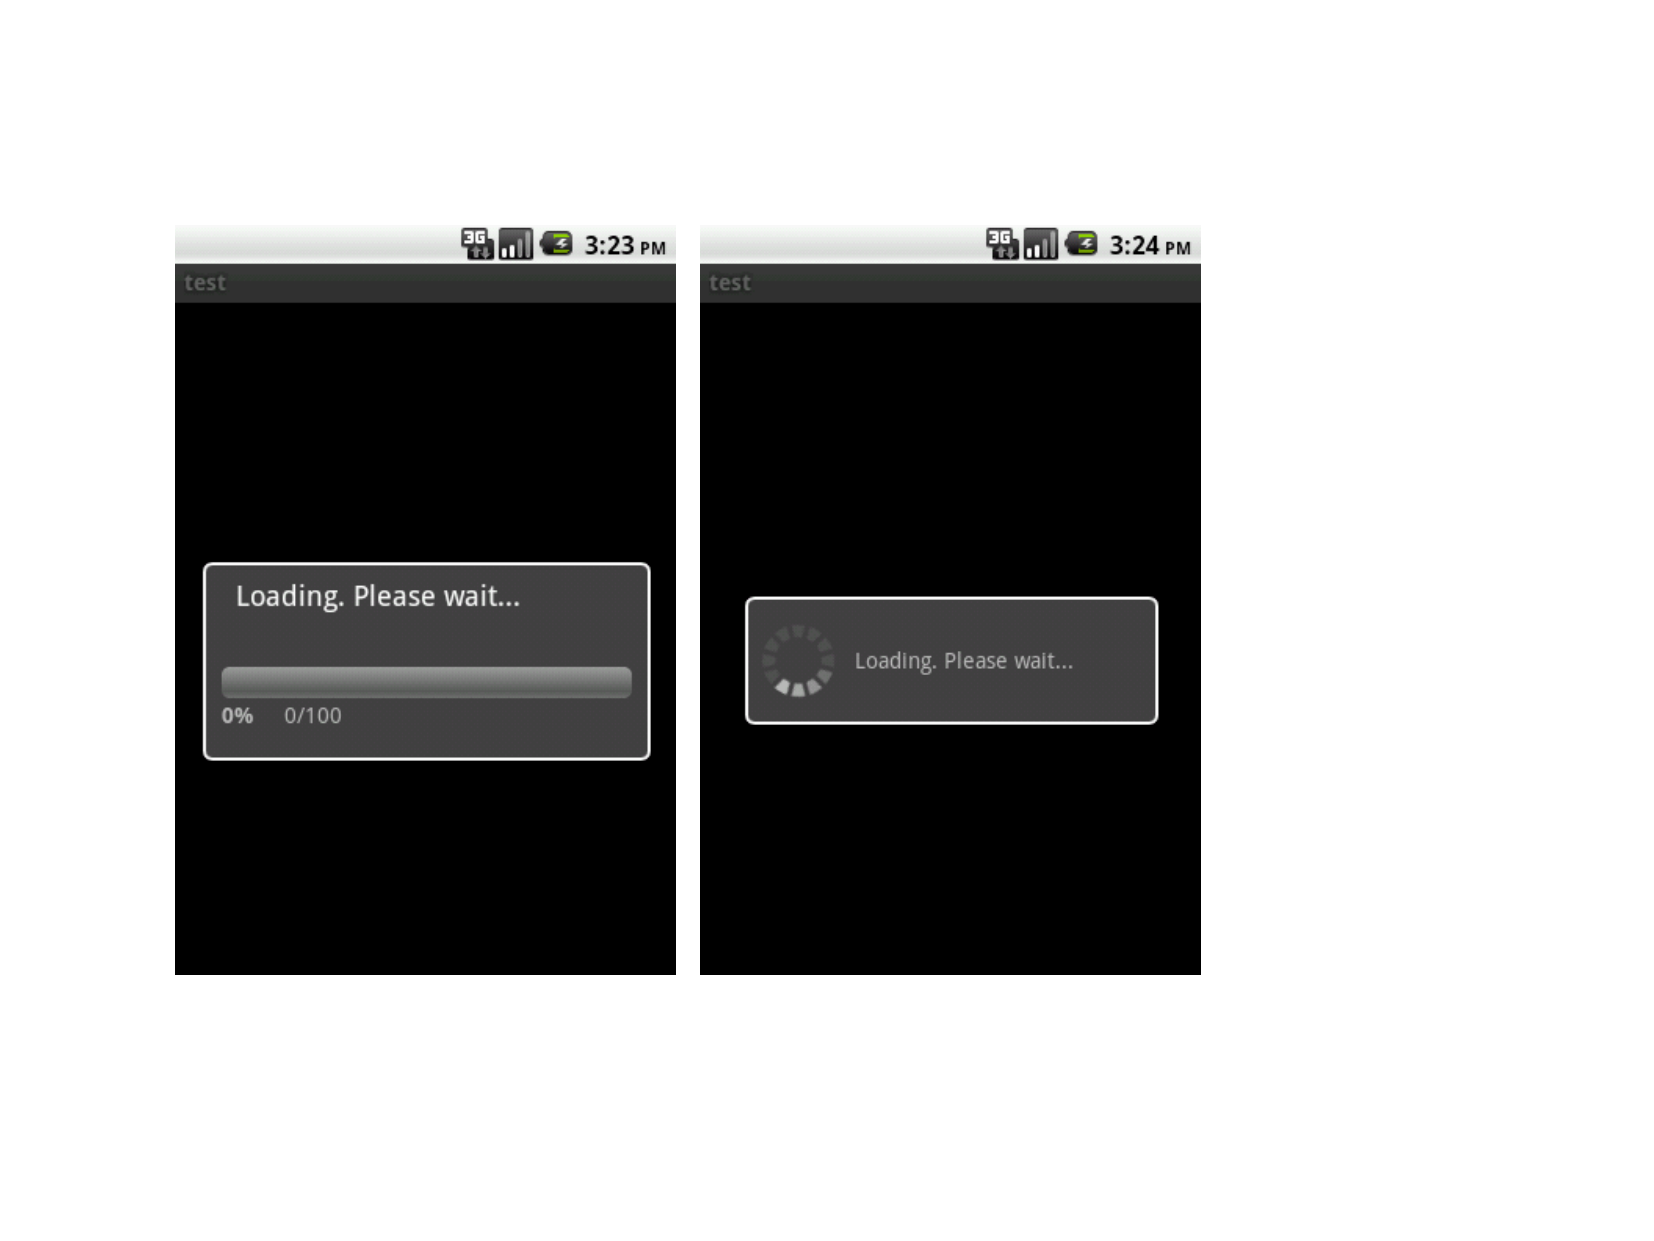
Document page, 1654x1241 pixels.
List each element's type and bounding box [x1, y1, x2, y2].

picture [700, 225, 1201, 976]
picture [175, 225, 676, 976]
